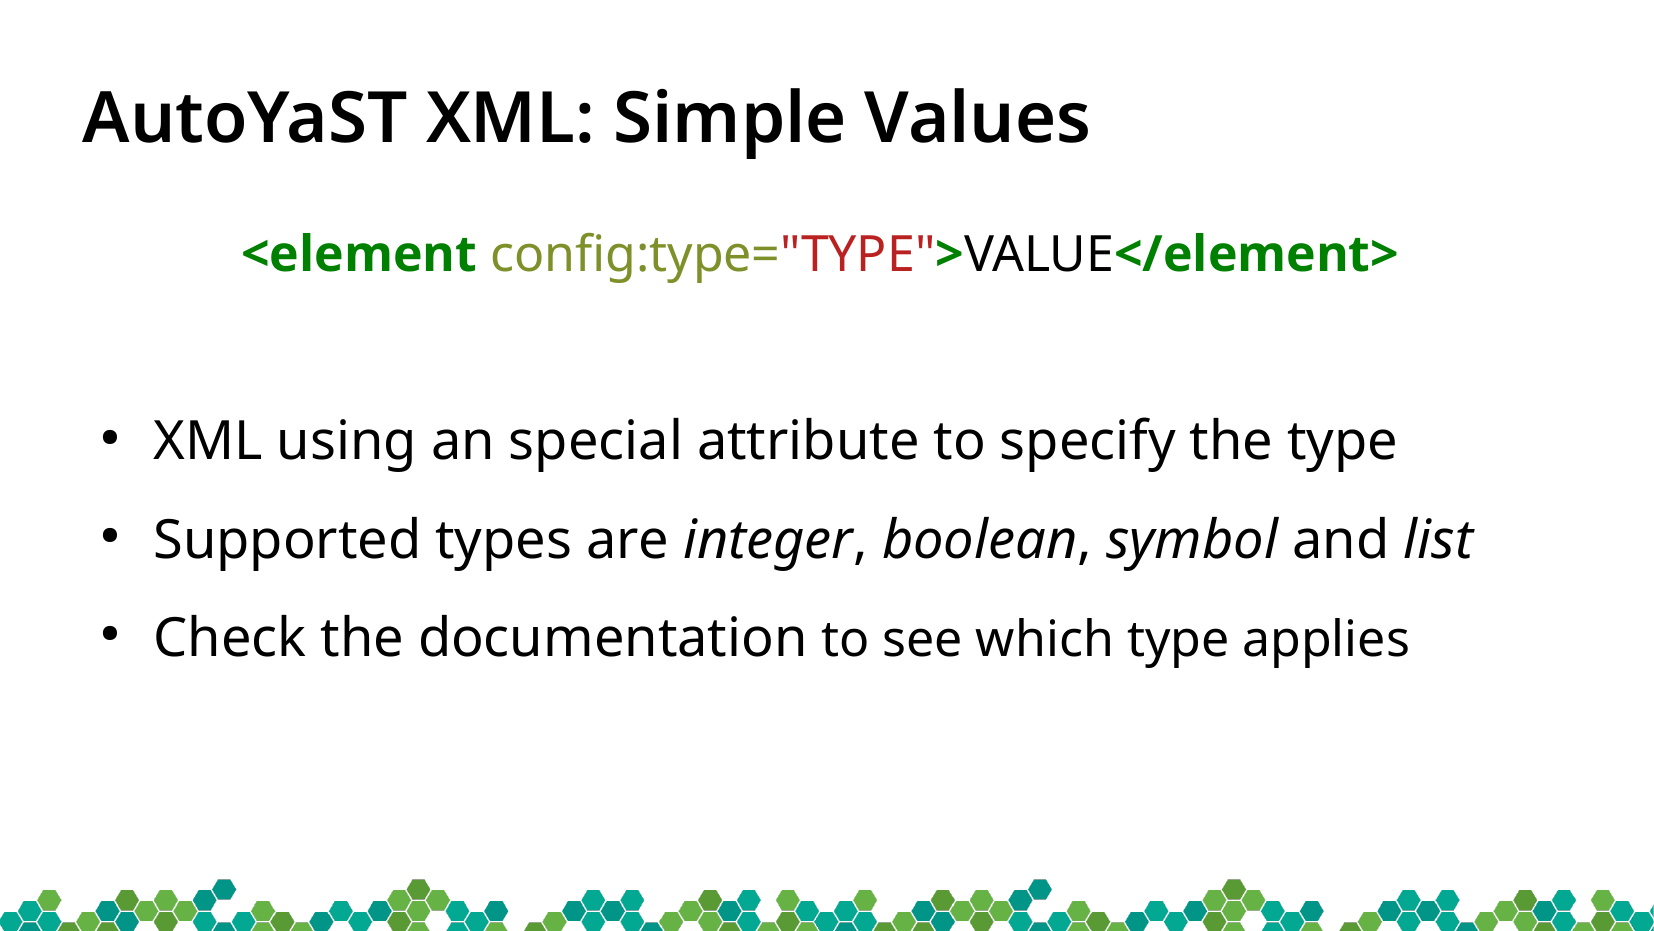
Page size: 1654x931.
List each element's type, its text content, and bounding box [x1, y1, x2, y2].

picture [0, 871, 1654, 931]
title AutoYaST XML: Simple Values [82, 37, 1571, 193]
list <element config:type="TYPE">VALUE</element> XML using an special attribute to specify the type Supported types are integer, boolean, symbol and list Check the documentation to see which type applies [82, 217, 1571, 855]
